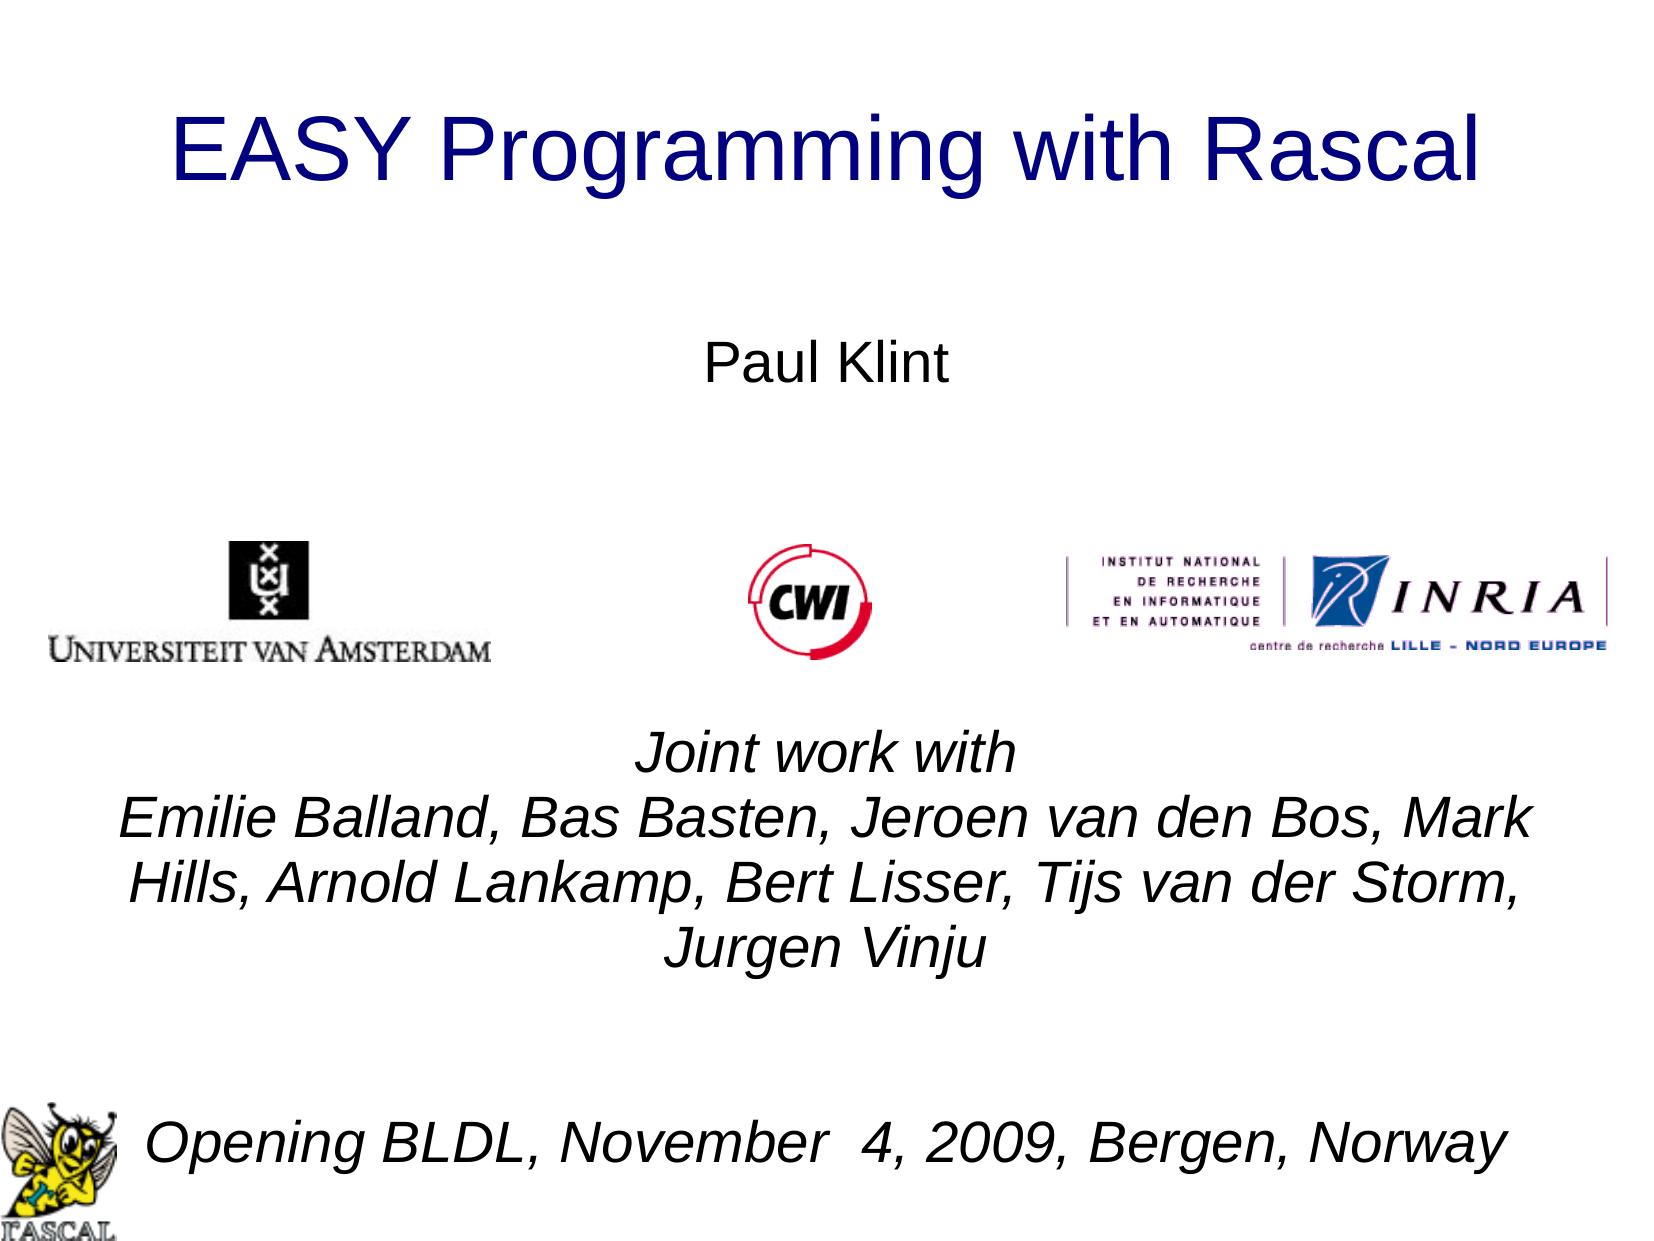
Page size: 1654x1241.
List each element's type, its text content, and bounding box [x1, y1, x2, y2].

title EASY Programming with Rascal Paul Klint Joint work with Emilie Balland, Bas Basten, Jeroen van den Bos, Mark Hills, Arnold Lankamp, Bert Lisser, Tijs van der Storm, Jurgen Vinju Opening BLDL, November 4, 2009, Bergen, Norway [82, 53, 1571, 1219]
picture [48, 541, 491, 662]
picture [748, 544, 872, 660]
picture [0, 1102, 117, 1241]
picture [1066, 554, 1609, 650]
